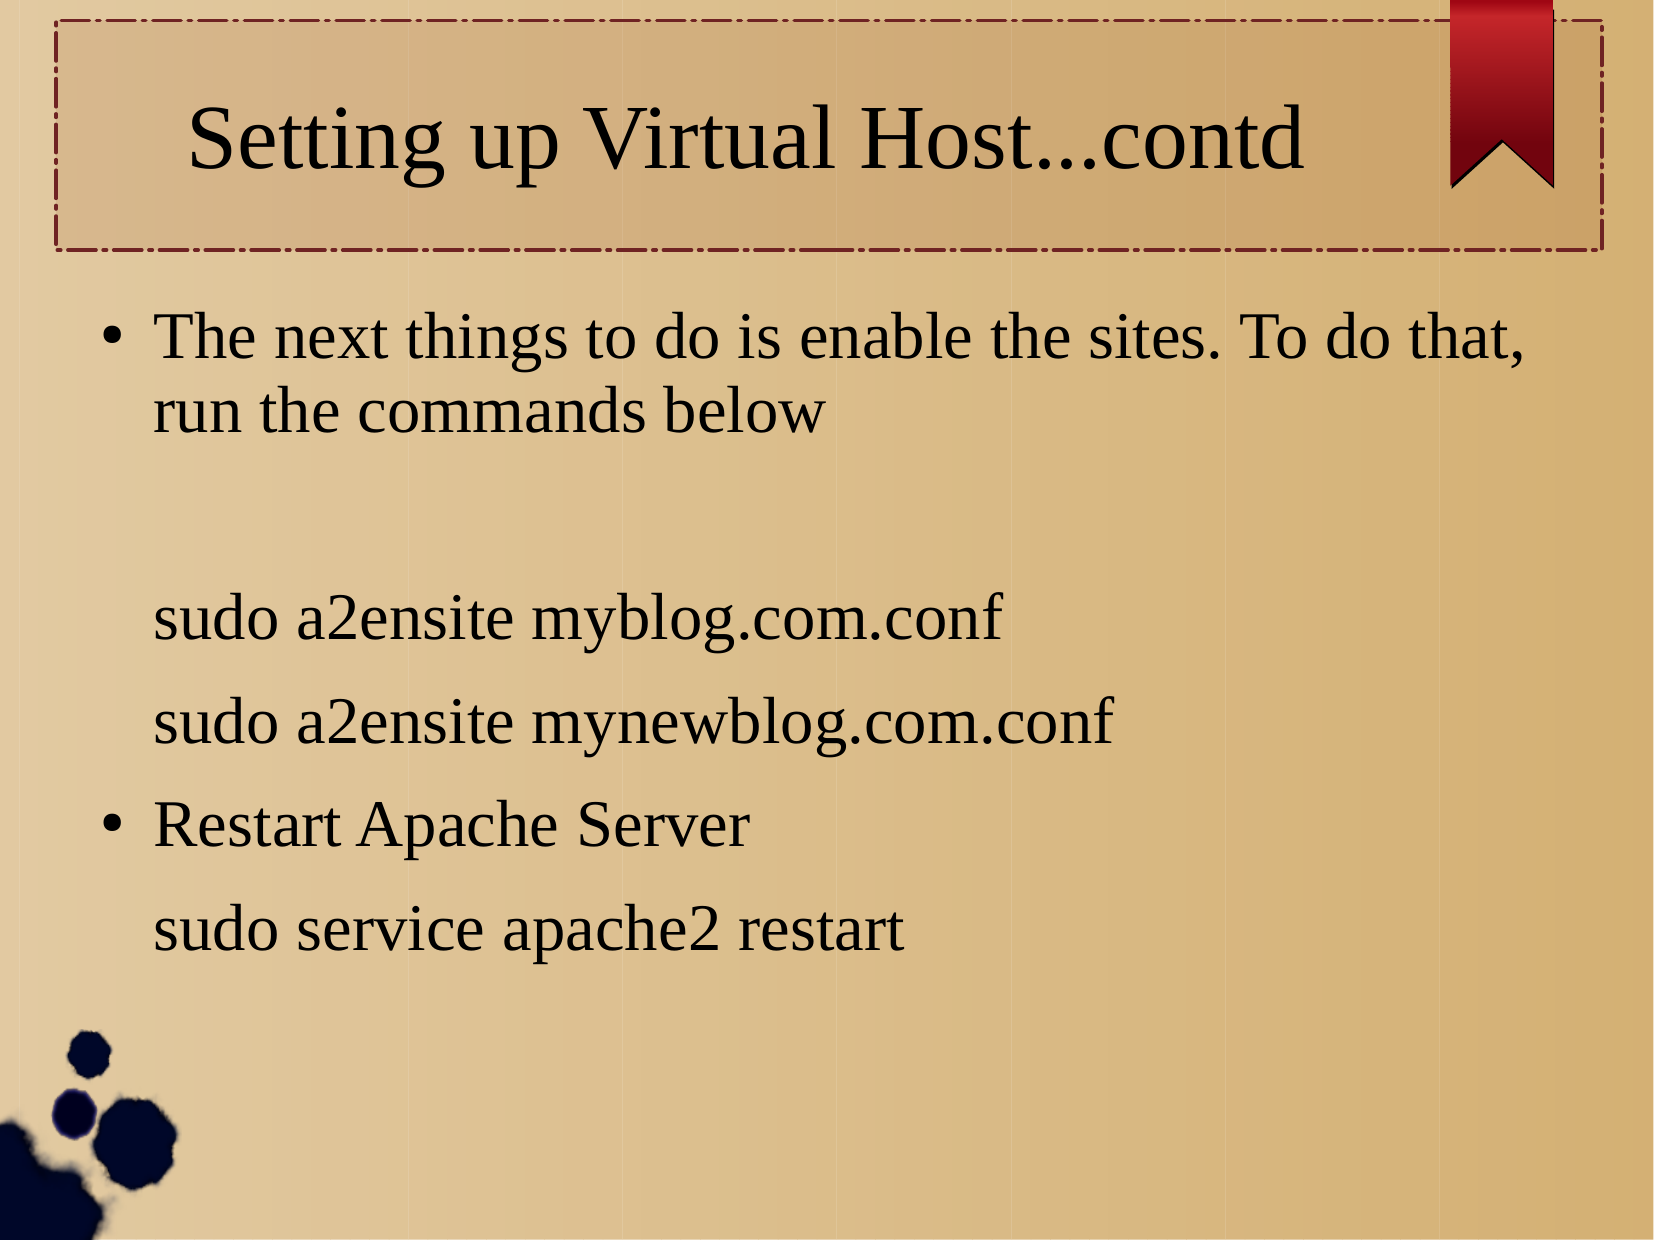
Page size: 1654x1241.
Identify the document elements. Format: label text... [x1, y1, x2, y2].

list The next things to do is enable the sites. To do that, run the commands below sudo a2ensite myblog.com.conf sudo a2ensite mynewblog.com.conf Restart Apache Server sudo service apache2 restart [82, 299, 1571, 1019]
title Setting up Virtual Host...contd [82, 47, 1412, 229]
